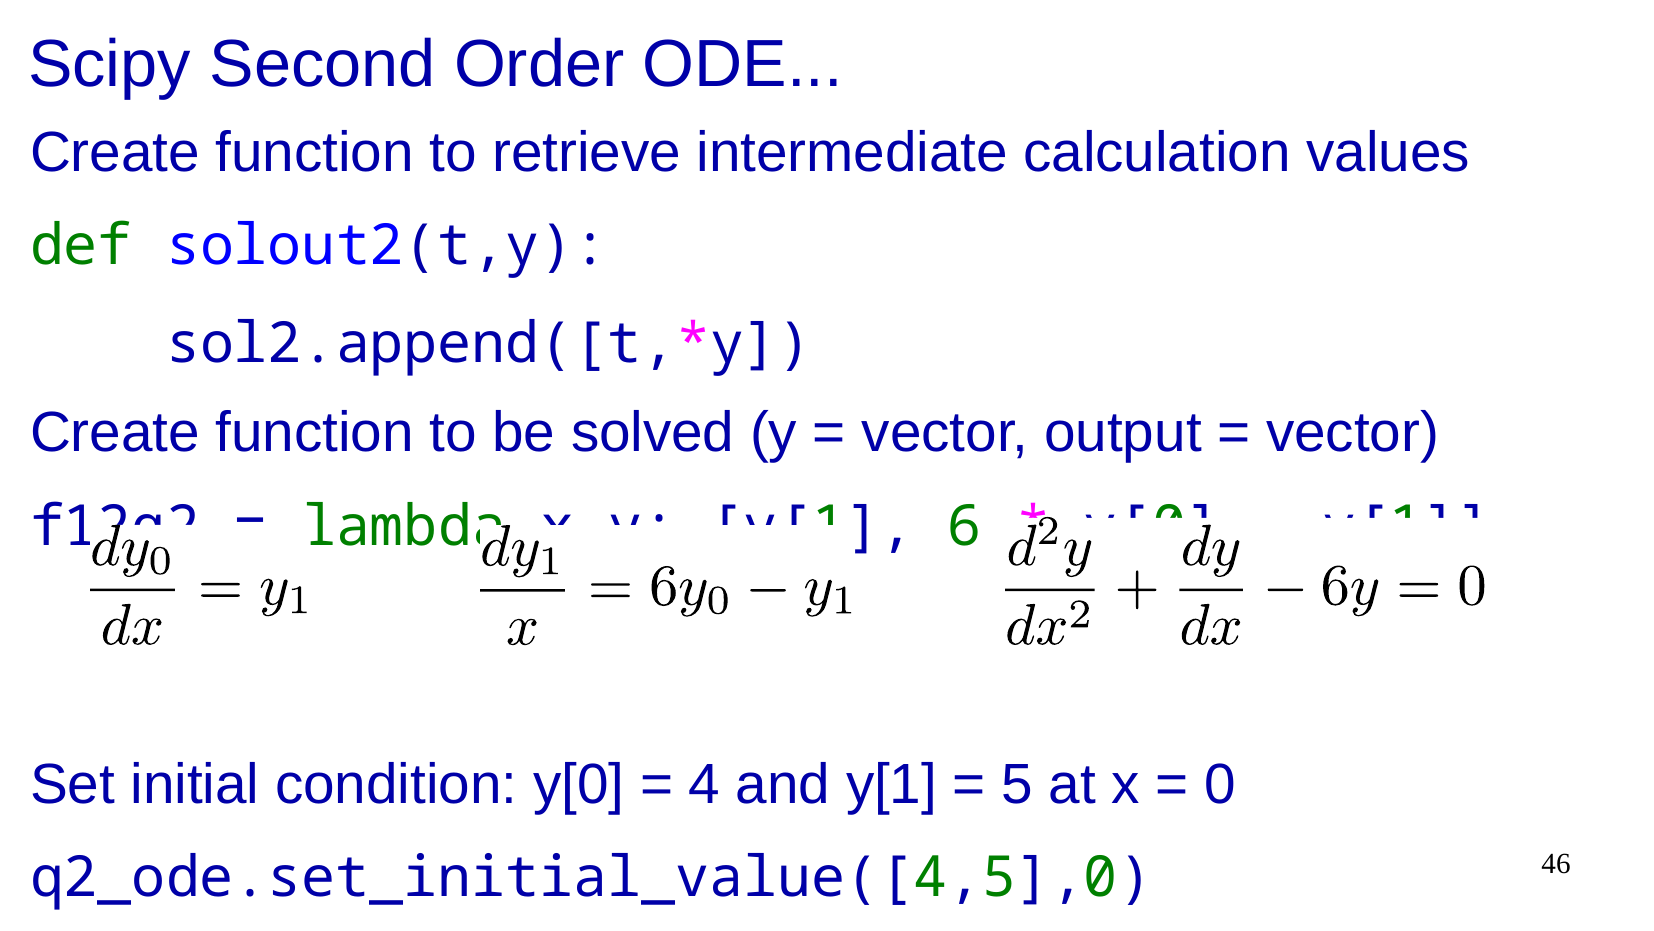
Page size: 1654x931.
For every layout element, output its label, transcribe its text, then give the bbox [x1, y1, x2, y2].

text_box [1005, 516, 1487, 646]
text_box [480, 525, 856, 646]
title Scipy Second Order ODE... [28, 21, 1626, 106]
text_box [90, 524, 311, 646]
list Create function to retrieve intermediate calculation values def solout2(t,y): sol2.append([t,*y]) Create function to be solved (y = vector, output = vector) f12q2 = lambda x,y: [y[1], 6 * y[0] - y[1]] Set initial condition: y[0] = 4 and y[1] = 5 at x = 0 q2_ode.set_initial_value([4,5],0) [30, 120, 1645, 916]
